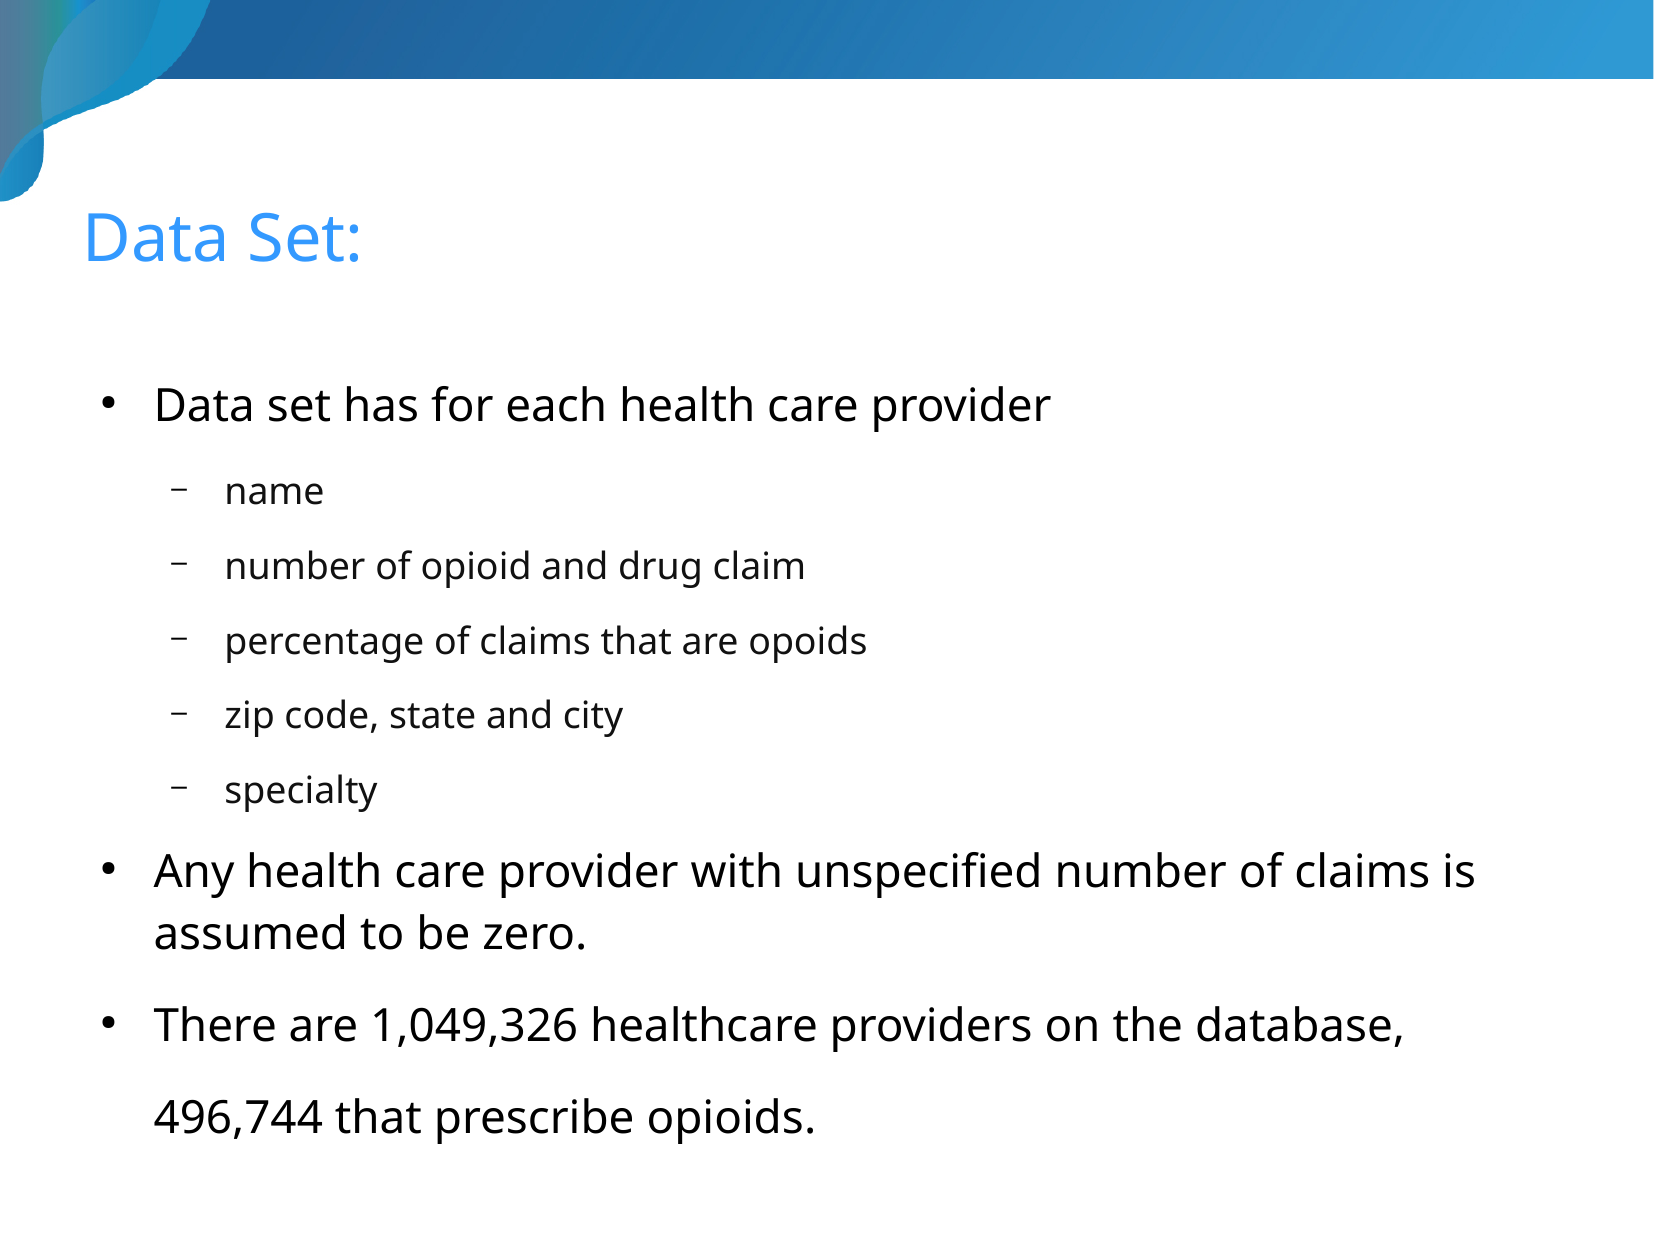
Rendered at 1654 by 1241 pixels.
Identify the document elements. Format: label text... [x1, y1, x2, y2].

title Data Set: [82, 132, 1571, 340]
picture [0, 0, 1654, 1241]
list Data set has for each health care provider name number of opioid and drug claim percentage of claims that are opoids zip code, state and city specialty Any health care provider with unspecified number of claims is assumed to be zero. There are 1,049,326 healthcare providers on the database, 496,744 that prescribe opioids. [82, 372, 1571, 1093]
